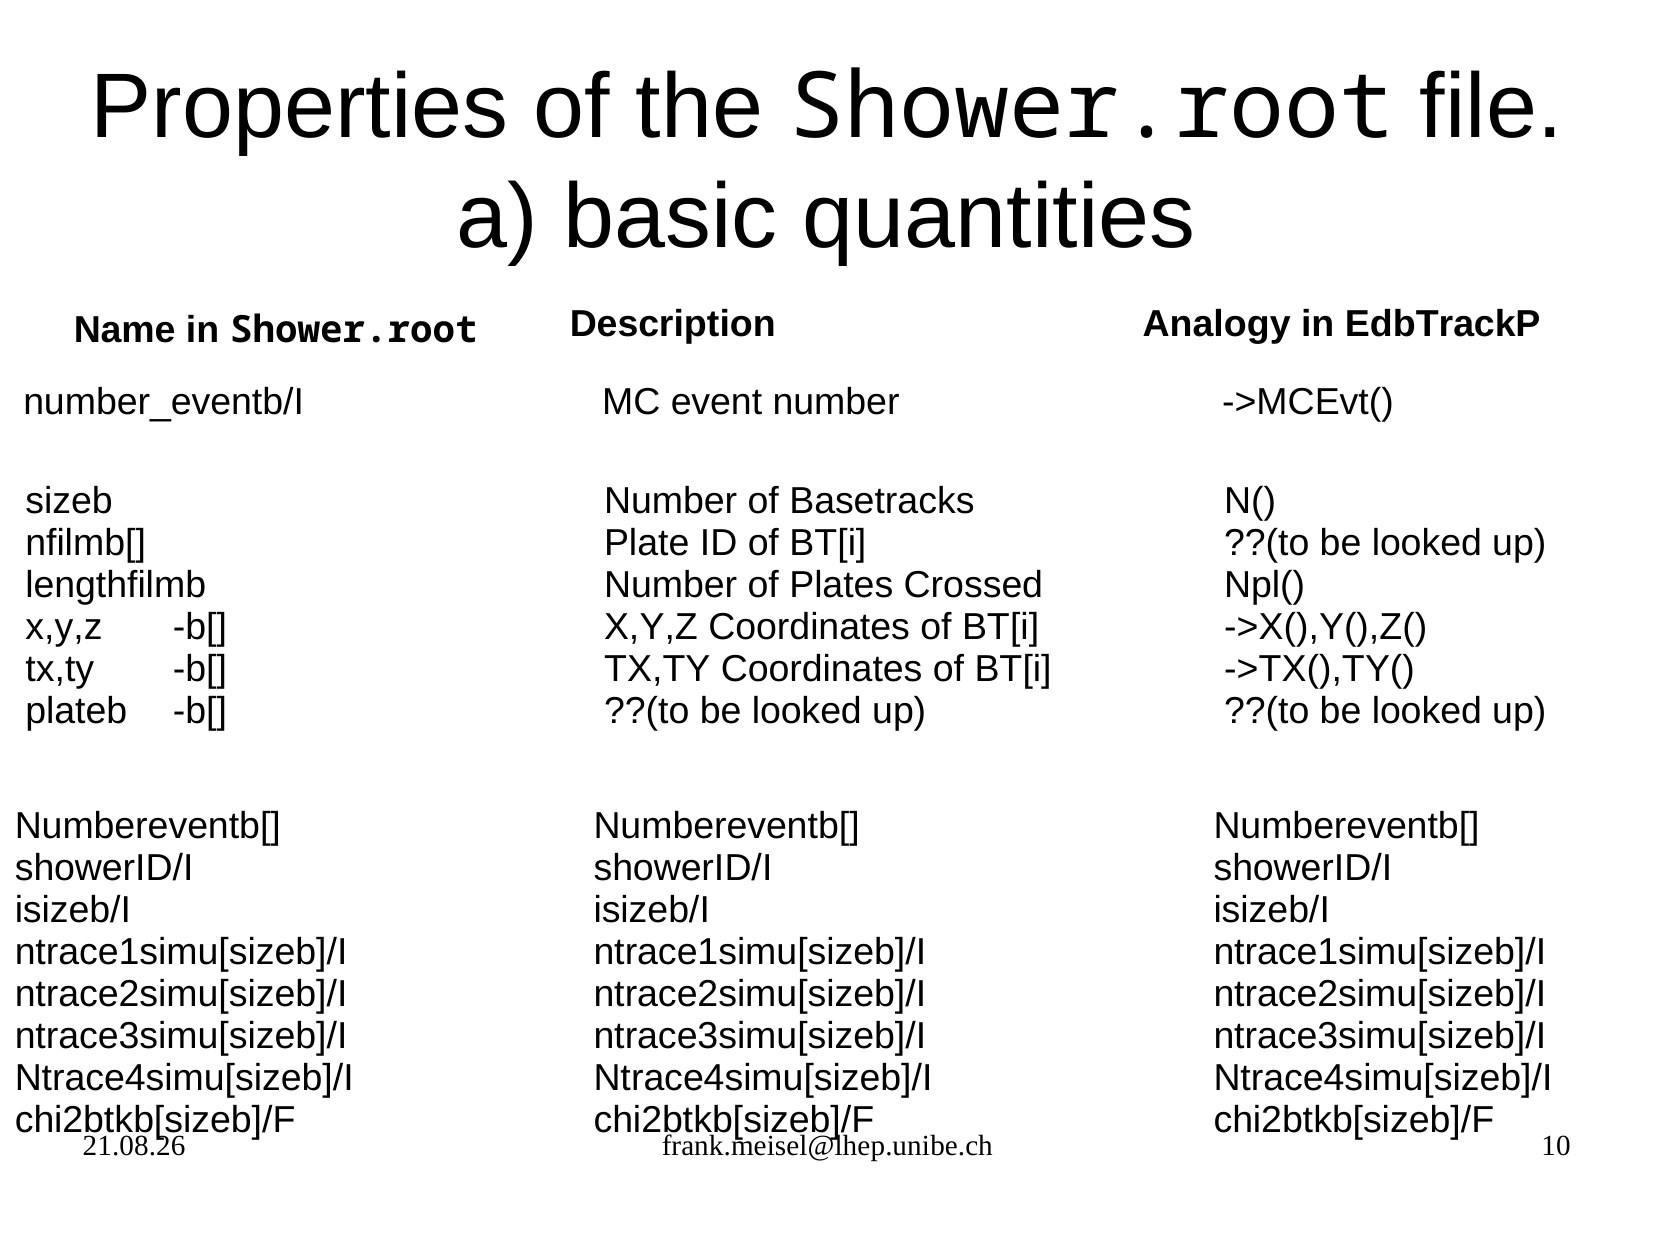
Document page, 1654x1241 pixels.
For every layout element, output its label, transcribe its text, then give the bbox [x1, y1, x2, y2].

text_box N() ??(to be looked up) Npl() ->X(),Y(),Z() ->TX(),TY() ??(to be looked up) [1209, 472, 1562, 740]
text_box number_eventb/I [8, 373, 319, 473]
title Properties of the Shower.root file. a) basic quantities [82, 40, 1571, 266]
text_box Numbereventb[] showerID/I isizeb/I ntrace1simu[sizeb]/I ntrace2simu[sizeb]/I ntrace3simu[sizeb]/I Ntrace4simu[sizeb]/I chi2btkb[sizeb]/F [578, 797, 948, 1191]
text_box ->MCEvt() [1207, 373, 1410, 473]
text_box sizeb nfilmb[] lengthfilmb x,y,z -b[] tx,ty -b[] plateb -b[] [10, 473, 243, 740]
text_box Numbereventb[] showerID/I isizeb/I ntrace1simu[sizeb]/I ntrace2simu[sizeb]/I ntrace3simu[sizeb]/I Ntrace4simu[sizeb]/I chi2btkb[sizeb]/F [1198, 797, 1568, 1191]
text_box Numbereventb[] showerID/I isizeb/I ntrace1simu[sizeb]/I ntrace2simu[sizeb]/I ntrace3simu[sizeb]/I Ntrace4simu[sizeb]/I chi2btkb[sizeb]/F [0, 797, 369, 1190]
text_box MC event number [587, 373, 915, 473]
text_box Name in Shower.root [59, 295, 555, 353]
text_box Number of Basetracks Plate ID of BT[i] Number of Plates Crossed X,Y,Z Coordinates of BT[i] TX,TY Coordinates of BT[i] ??(to be looked up) [589, 472, 1069, 740]
text_box Analogy in EdbTrackP [1127, 295, 1654, 353]
text_box Description [555, 295, 1117, 353]
